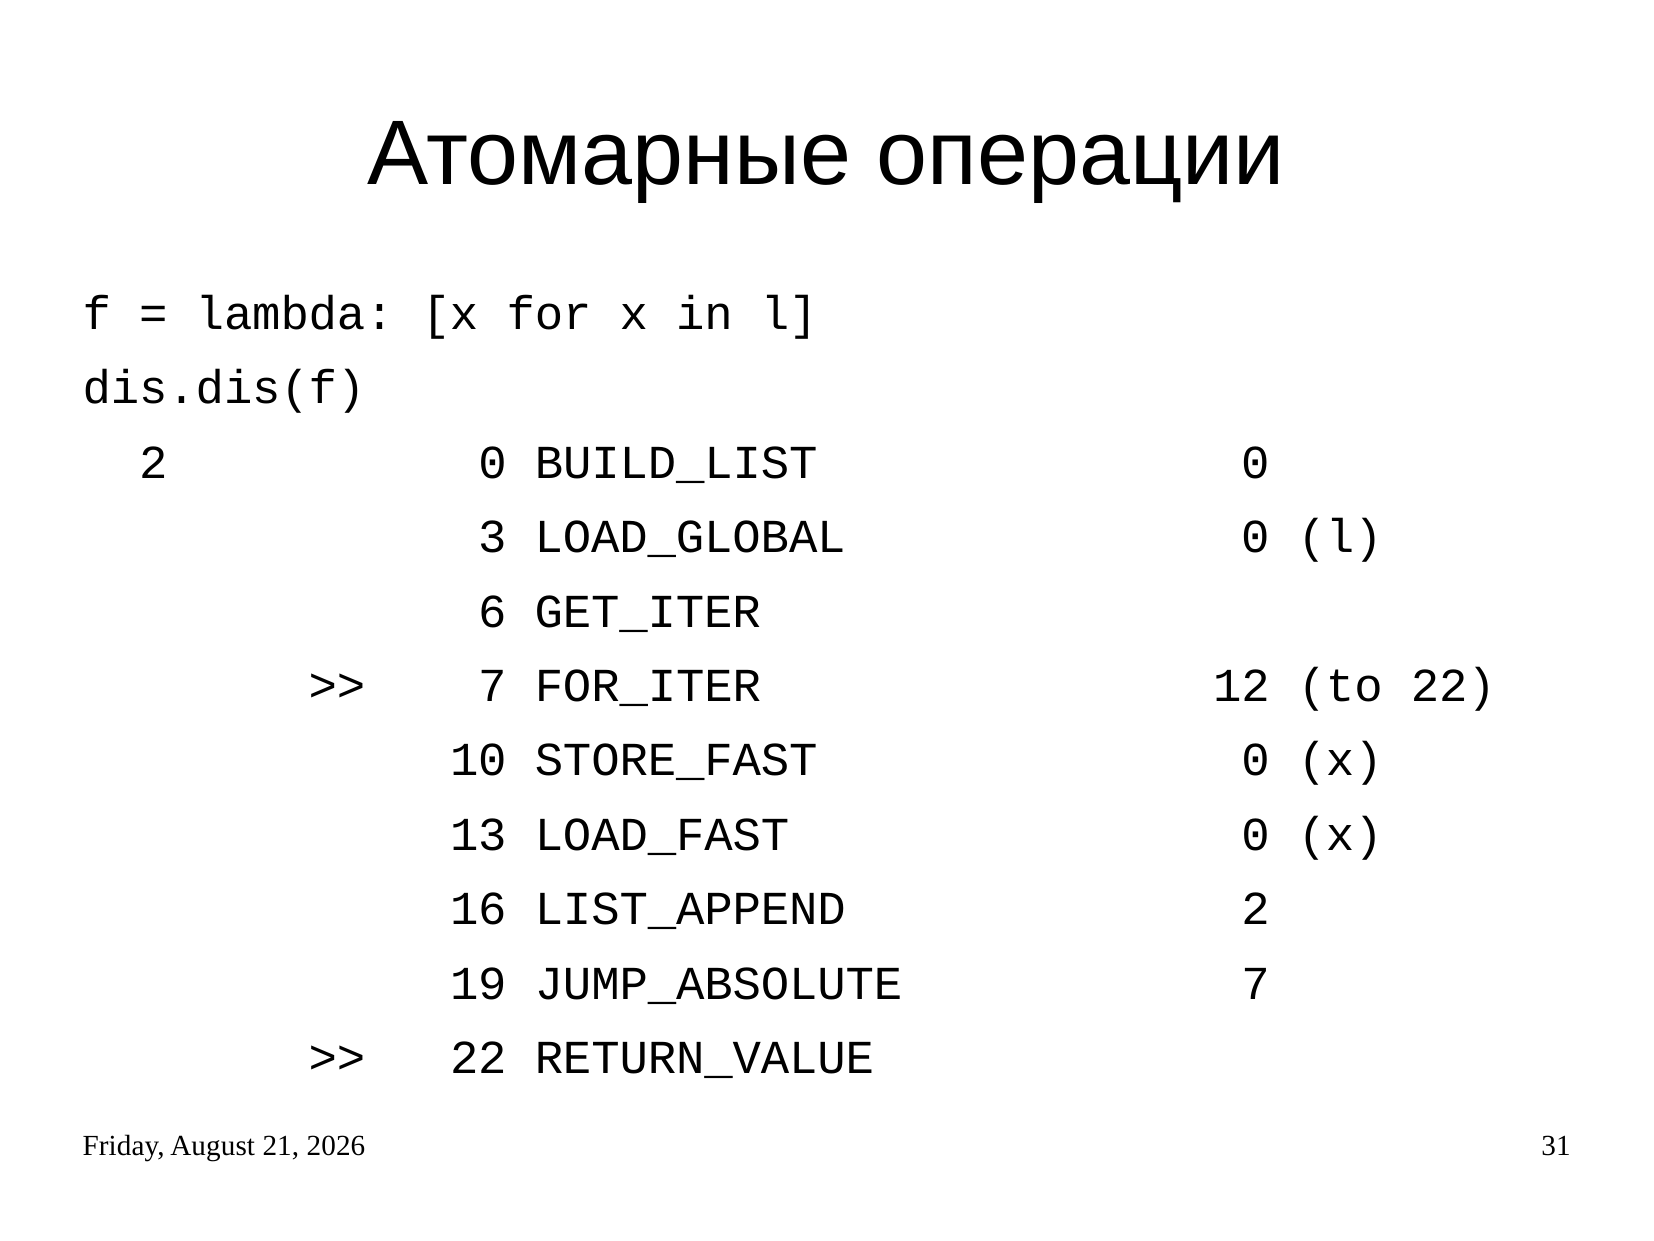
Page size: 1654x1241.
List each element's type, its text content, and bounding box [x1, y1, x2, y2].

list f = lambda: [x for x in l] dis.dis(f) 2 0 BUILD_LIST 0 3 LOAD_GLOBAL 0 (l) 6 GET_ITER >> 7 FOR_ITER 12 (to 22) 10 STORE_FAST 0 (x) 13 LOAD_FAST 0 (x) 16 LIST_APPEND 2 19 JUMP_ABSOLUTE 7 >> 22 RETURN_VALUE [82, 290, 1571, 1109]
title Атомарные операции [82, 49, 1571, 257]
